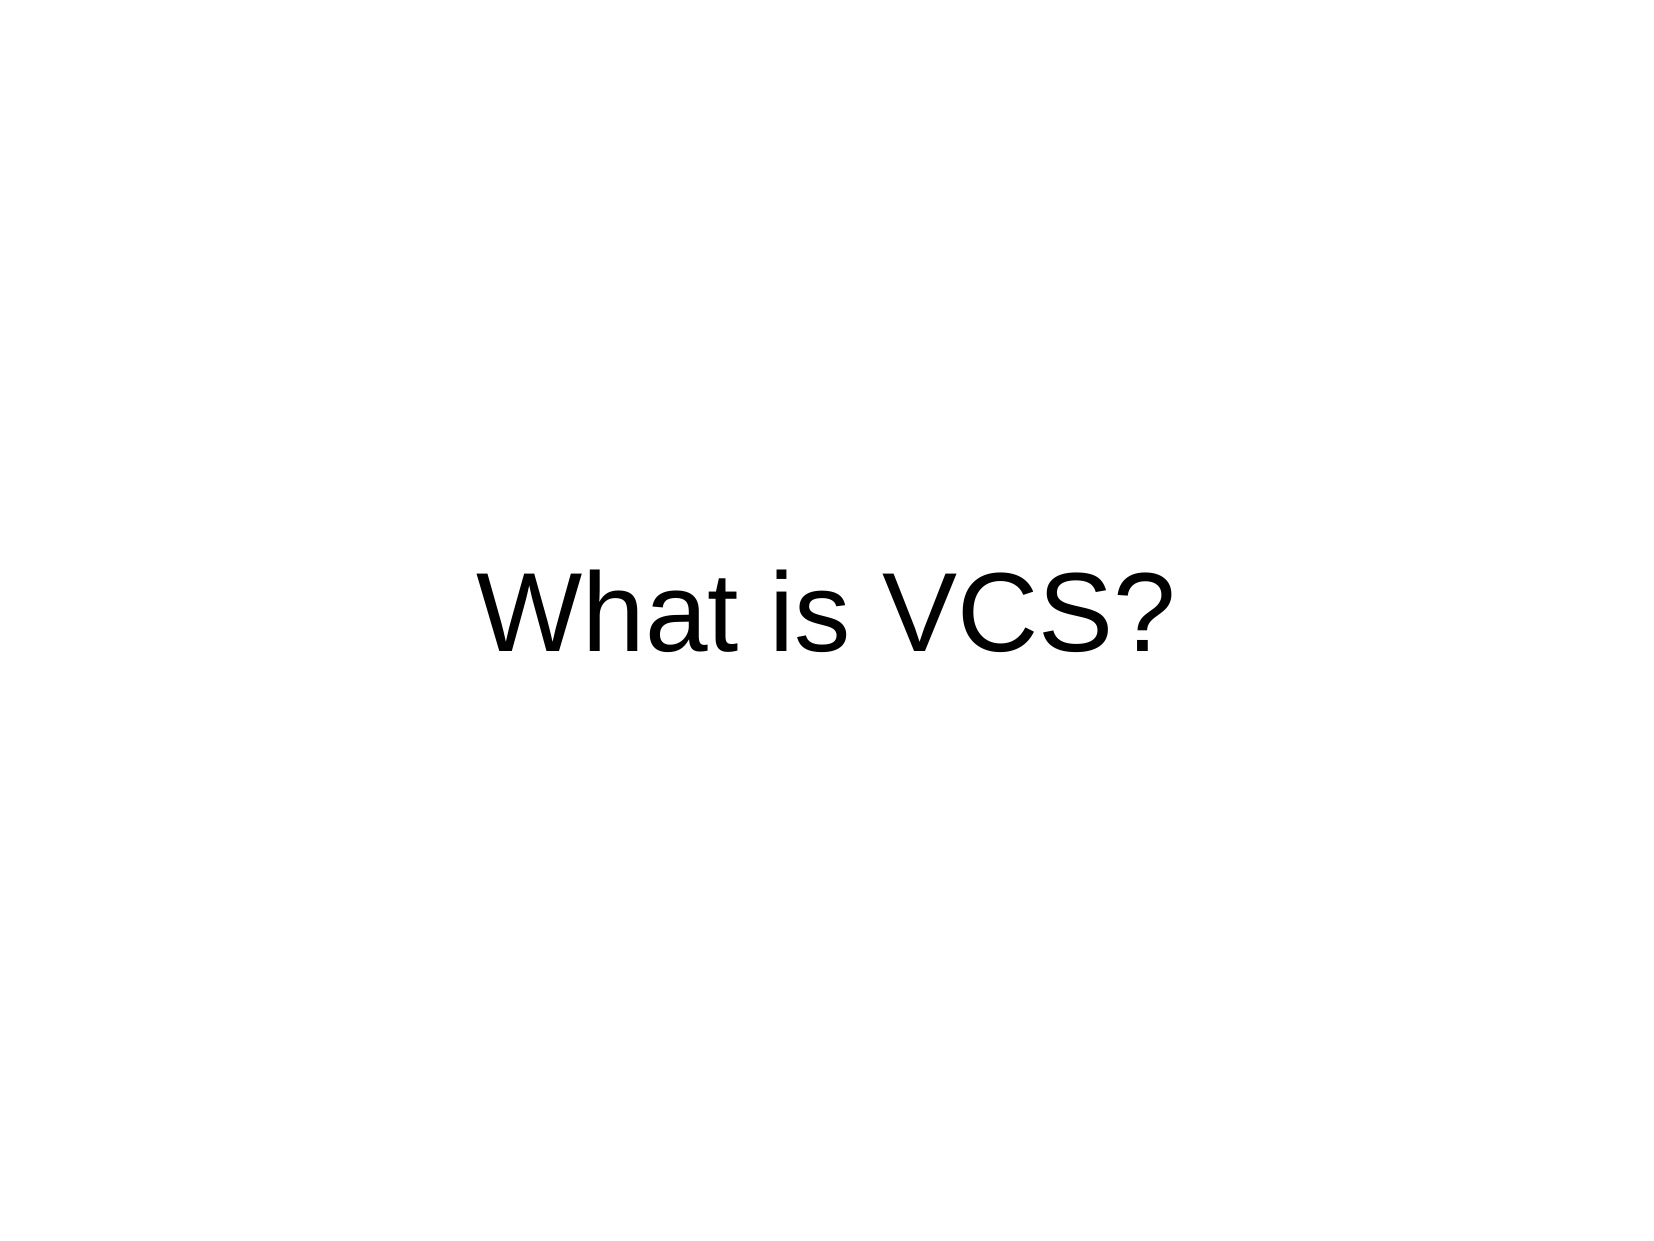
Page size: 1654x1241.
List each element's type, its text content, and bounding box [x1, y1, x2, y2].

subtitle What is VCS? [82, 290, 1571, 1010]
